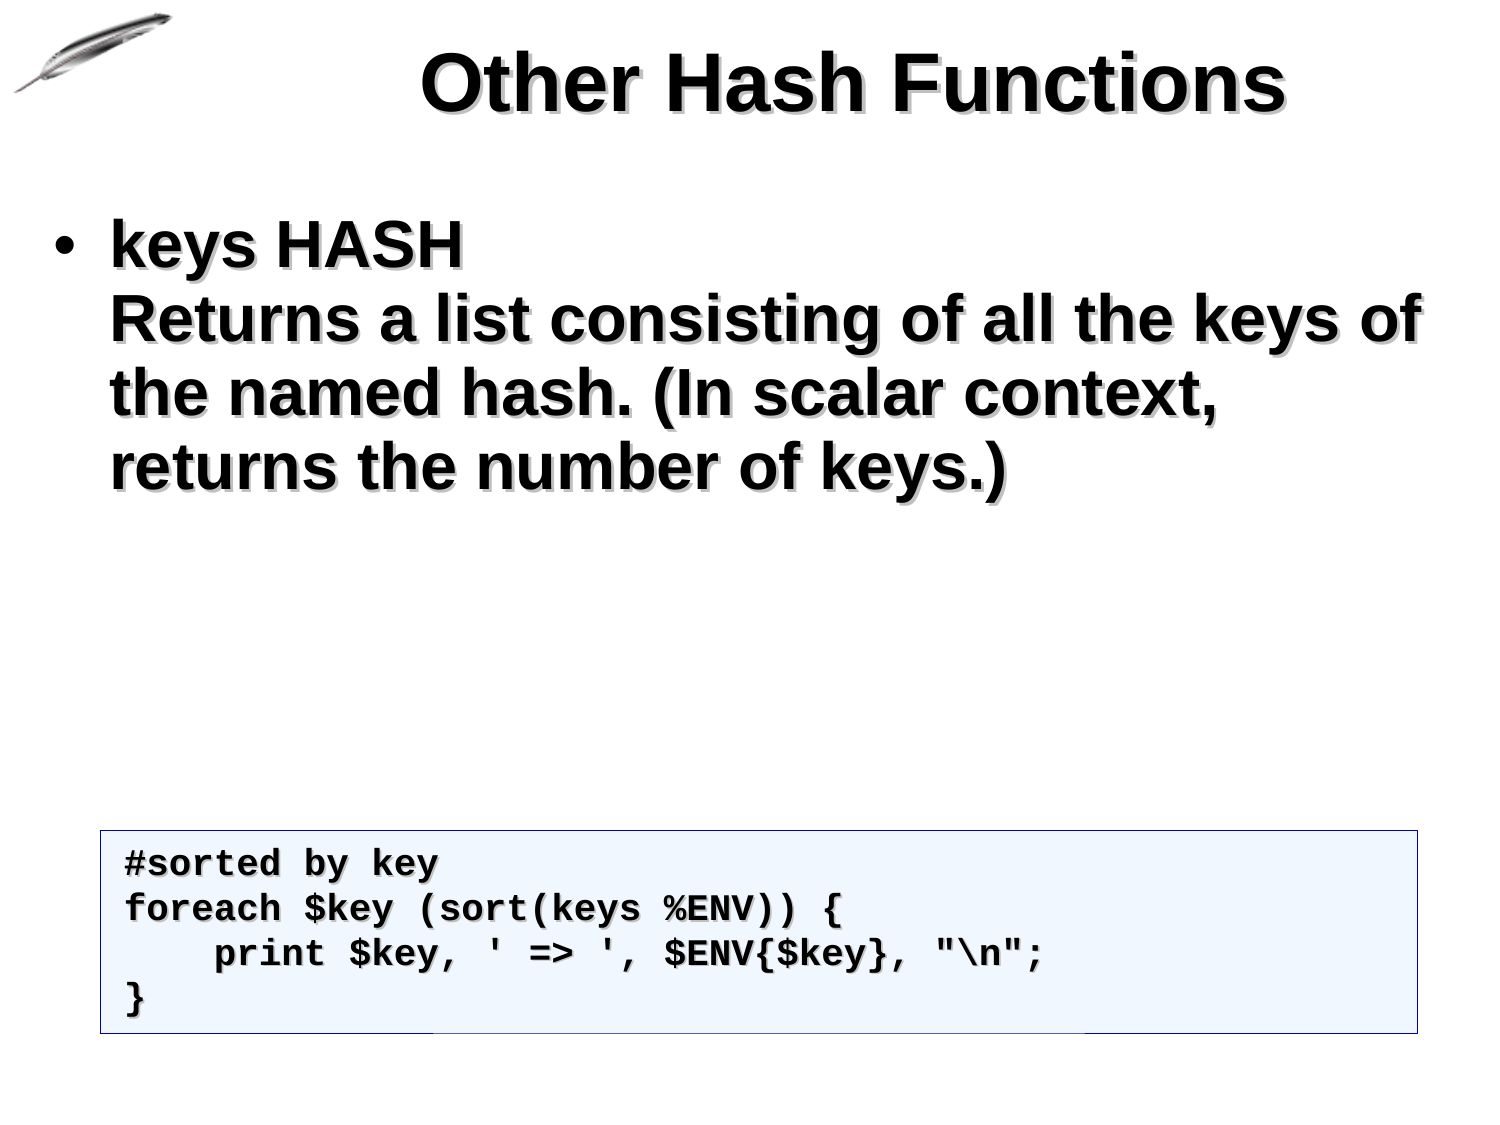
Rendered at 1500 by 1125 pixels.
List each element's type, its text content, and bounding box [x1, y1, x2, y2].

picture [10, 11, 178, 95]
title Other Hash Functions [419, 0, 1459, 176]
list keys HASH Returns a list consisting of all the keys of the named hash. (In scalar context, returns the number of keys.) [53, 207, 1447, 1084]
text_box #sorted by key foreach $key (sort(keys %ENV)) { print $key, ' => ', $ENV{$key}, "\n"; } [100, 830, 1418, 1033]
